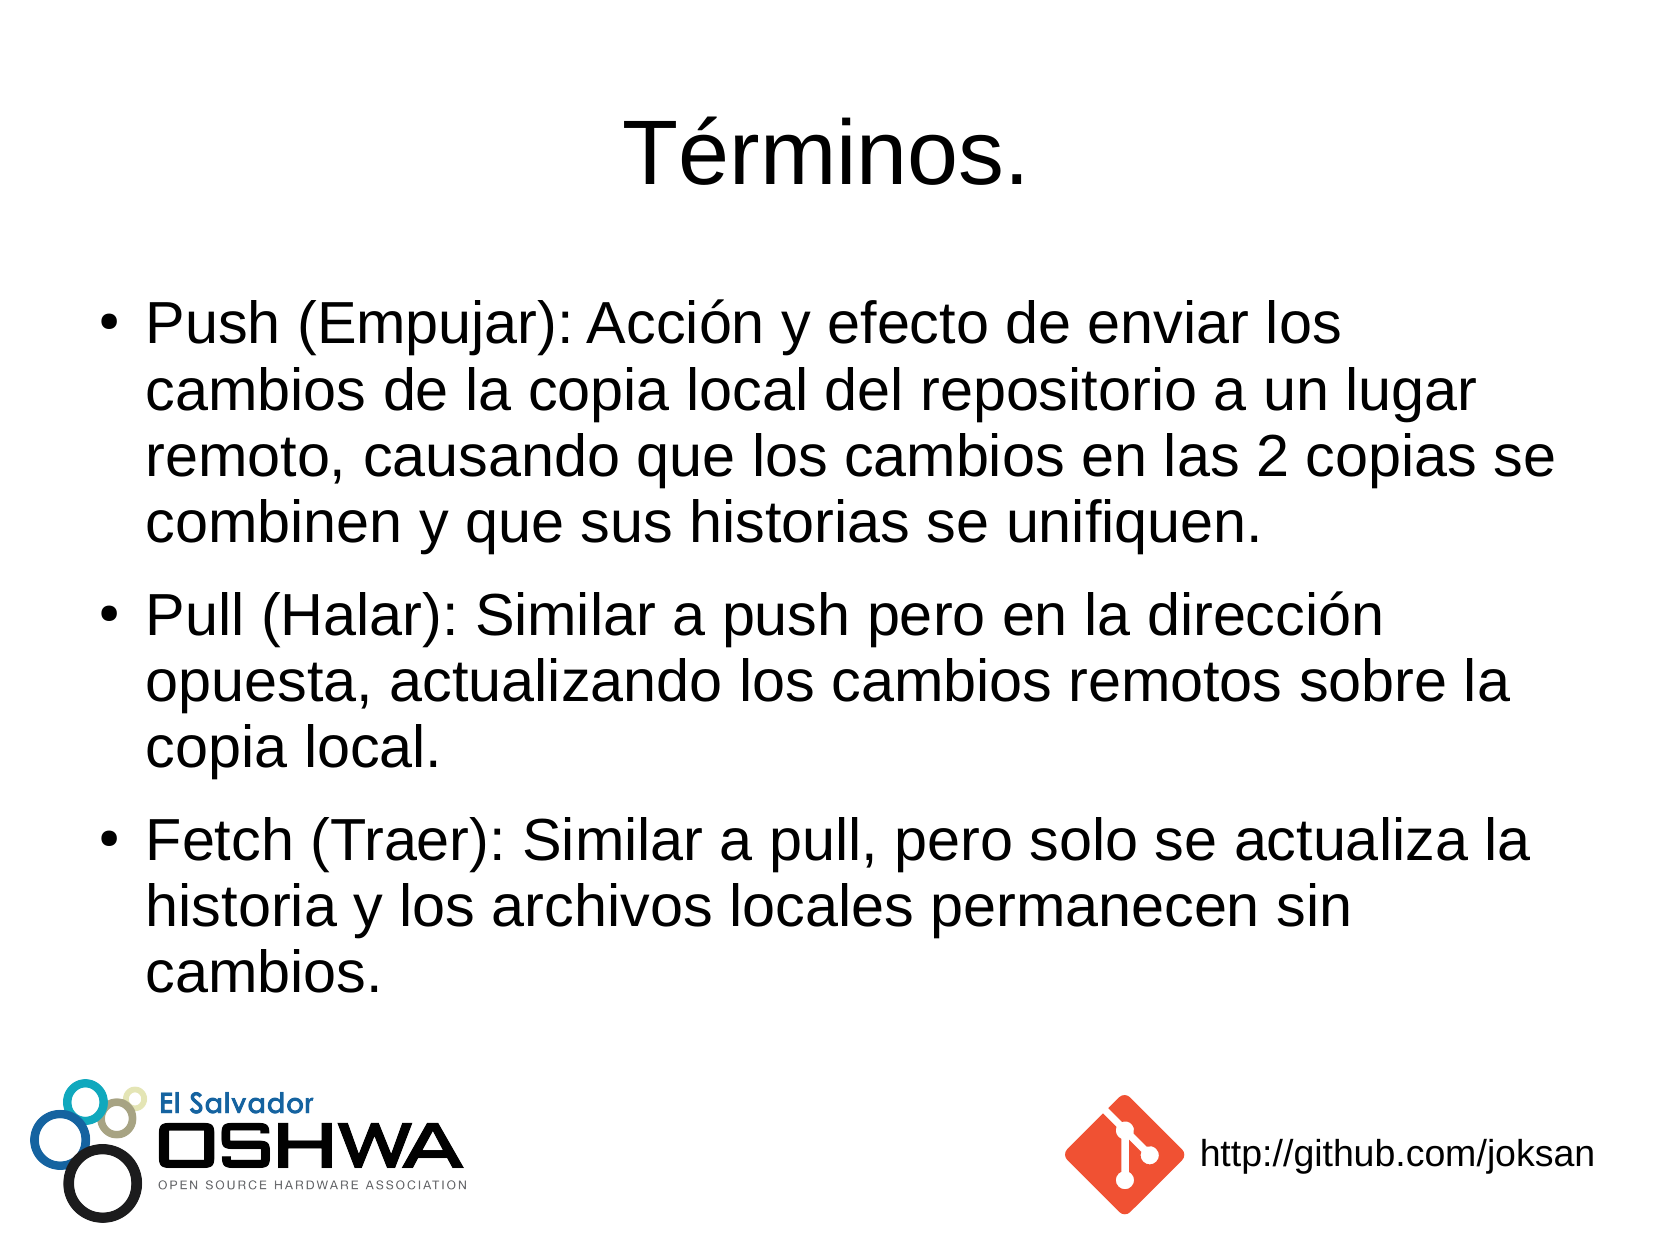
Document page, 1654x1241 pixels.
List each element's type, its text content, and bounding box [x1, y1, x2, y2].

picture [30, 1079, 466, 1224]
title Términos. [82, 49, 1571, 257]
list Push (Empujar): Acción y efecto de enviar los cambios de la copia local del repositorio a un lugar remoto, causando que los cambios en las 2 copias se combinen y que sus historias se unifiquen. Pull (Halar): Similar a push pero en la dirección opuesta, actualizando los cambios remotos sobre la copia local. Fetch (Traer): Similar a pull, pero solo se actualiza la historia y los archivos locales permanecen sin cambios. [82, 290, 1571, 1010]
text_box http://github.com/joksan [1185, 1125, 1611, 1182]
picture [1065, 1095, 1185, 1215]
